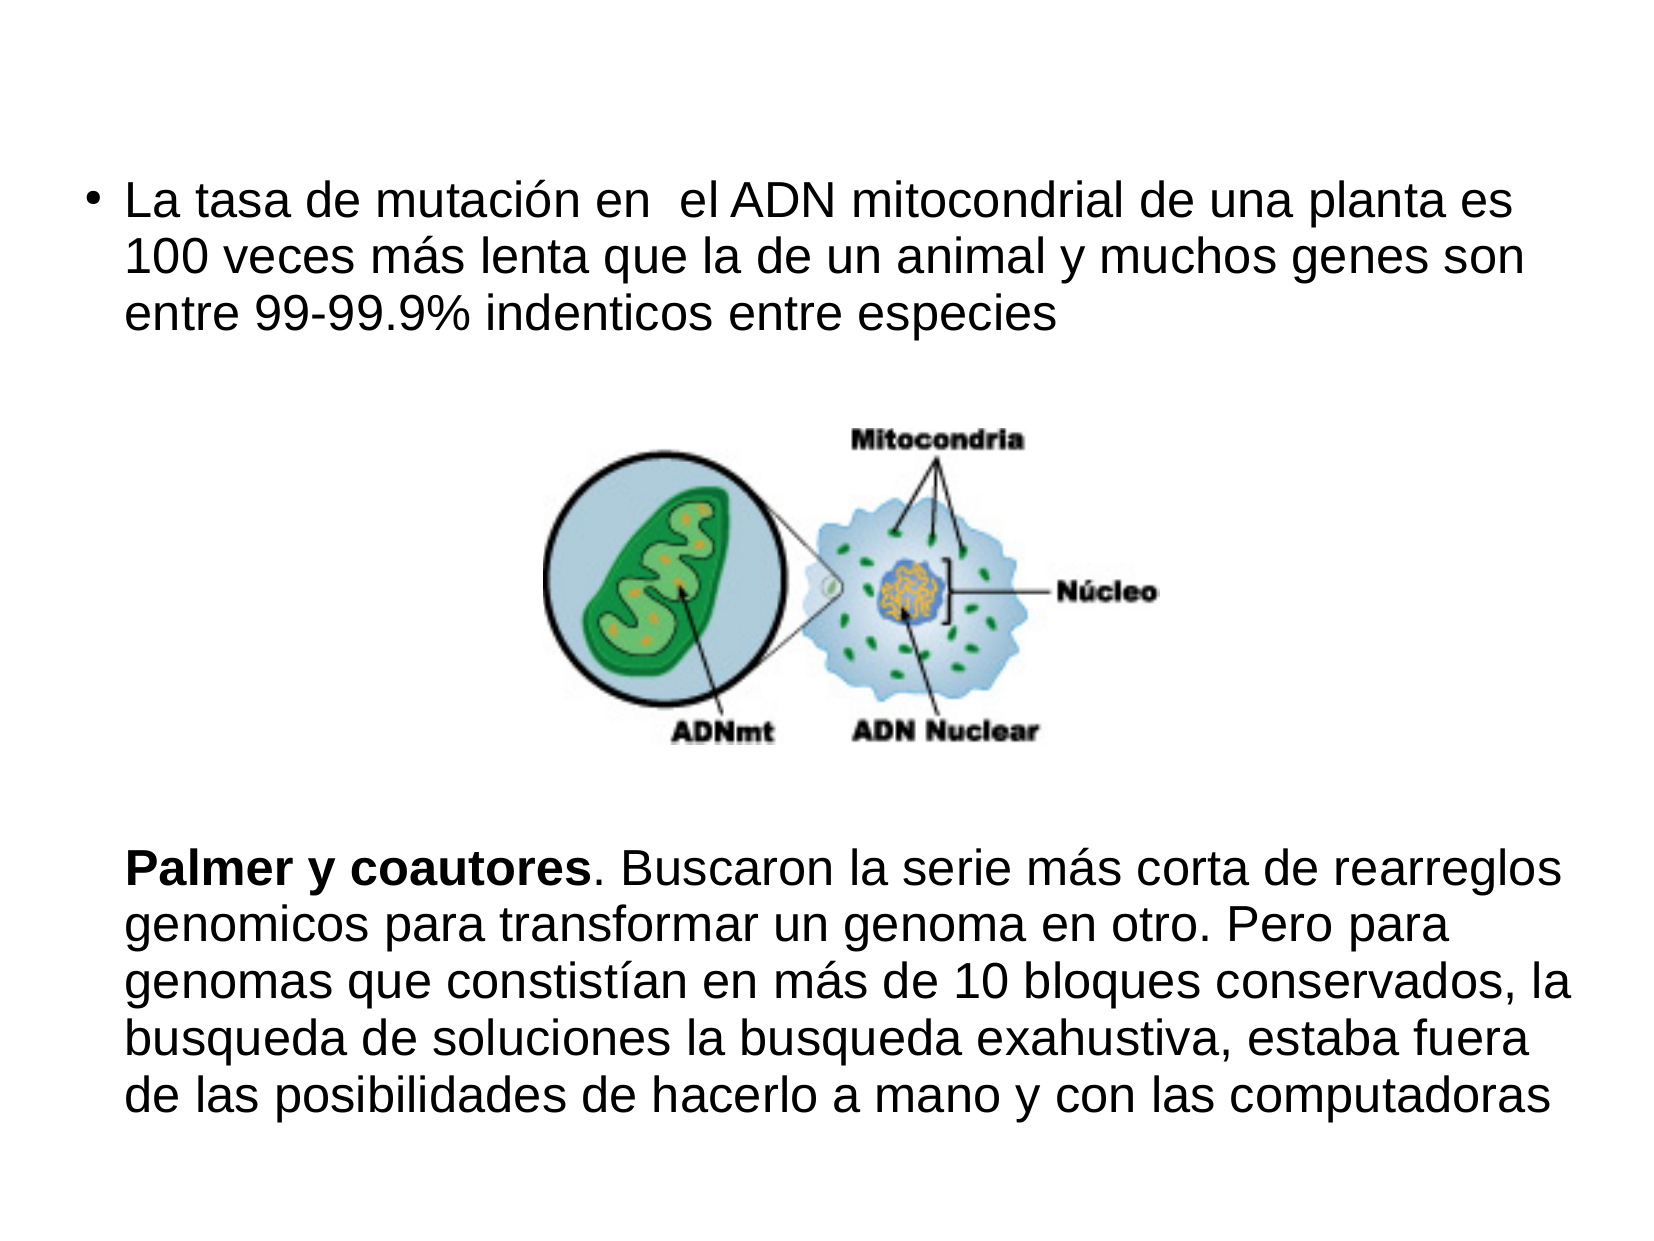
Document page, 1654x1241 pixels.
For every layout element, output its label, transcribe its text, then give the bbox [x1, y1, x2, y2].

list La tasa de mutación en el ADN mitocondrial de una planta es 100 veces más lenta que la de un animal y muchos genes son entre 99-99.9% indenticos entre especies Palmer y coautores. Buscaron la serie más corta de rearreglos genomicos para transformar un genoma en otro. Pero para genomas que constistían en más de 10 bloques conservados, la busqueda de soluciones la busqueda exahustiva, estaba fuera de las posibilidades de hacerlo a mano y con las computadoras [70, 171, 1583, 1134]
picture [543, 428, 1160, 745]
